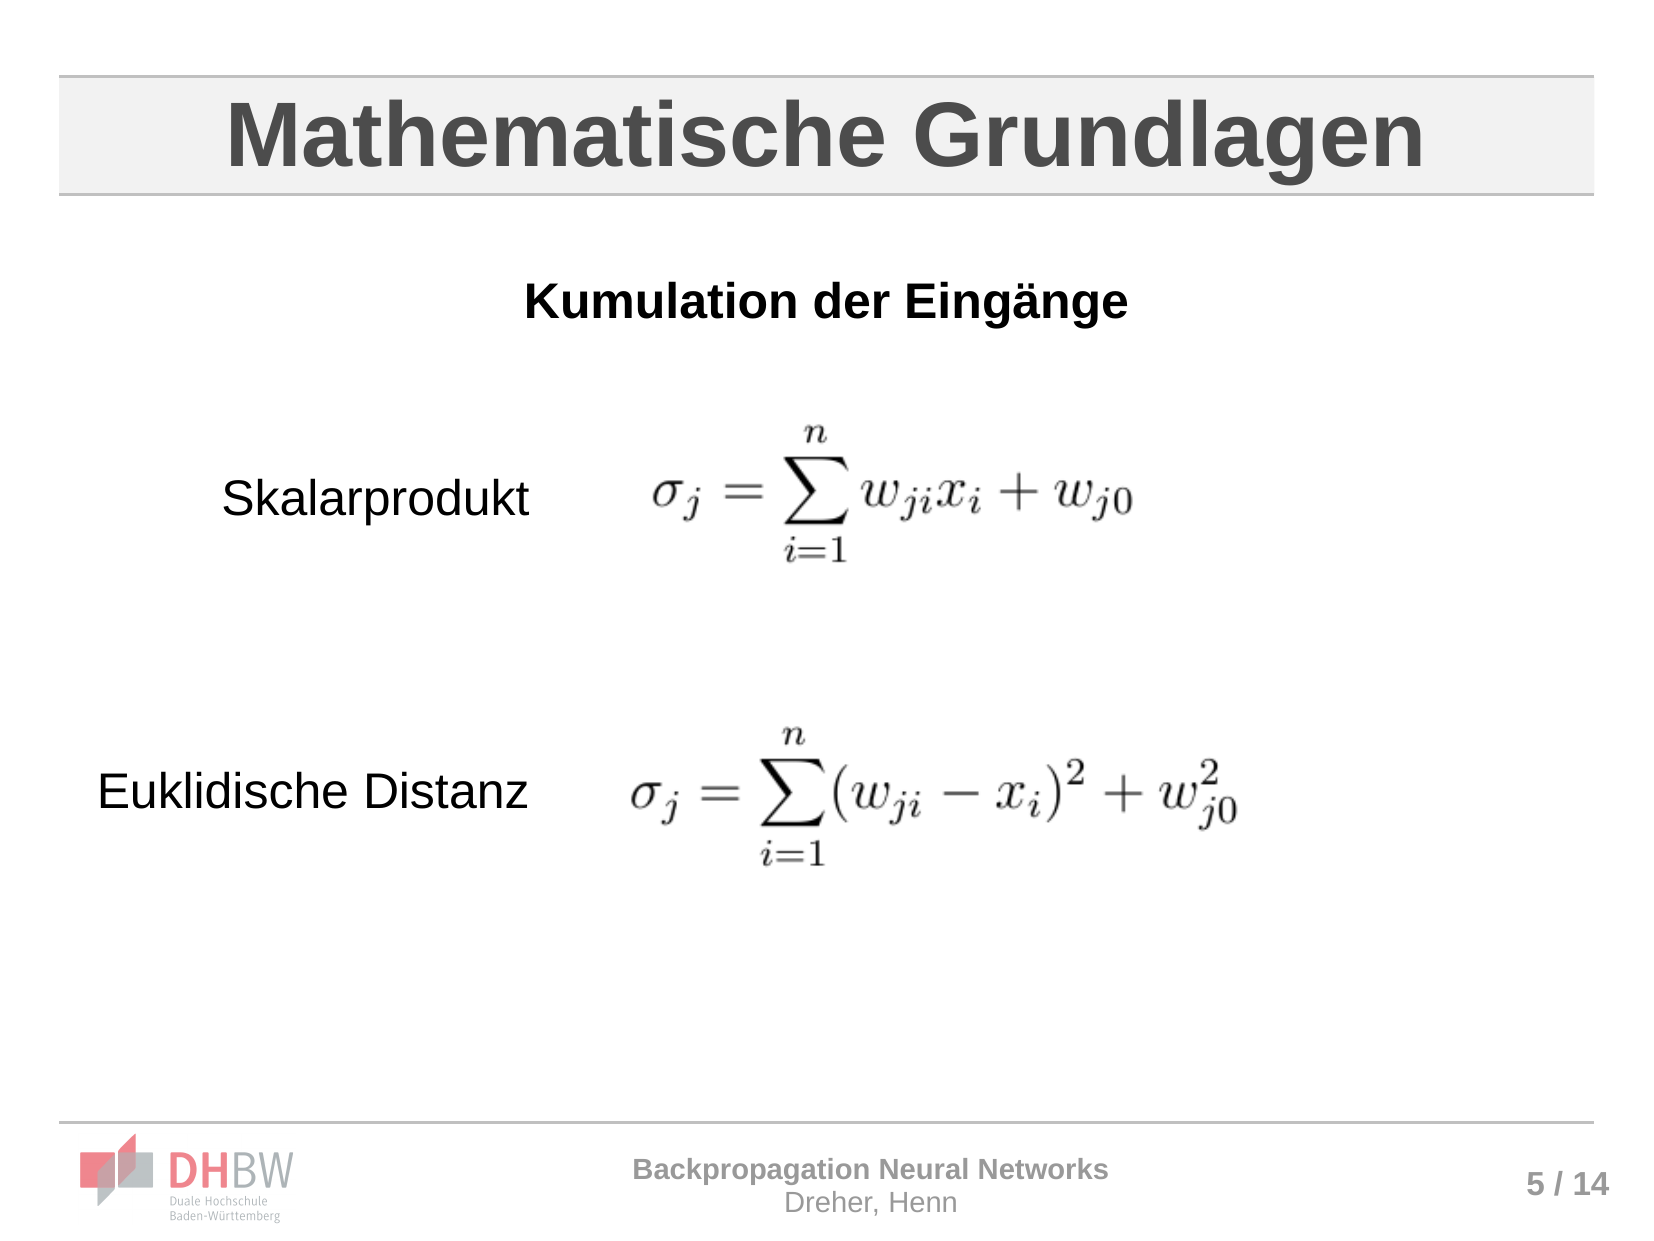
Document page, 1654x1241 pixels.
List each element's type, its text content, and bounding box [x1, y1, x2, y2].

text_box Euklidische Distanz [82, 755, 545, 827]
text_box Skalarprodukt [206, 462, 545, 534]
text_box Kumulation der Eingänge [509, 265, 1145, 337]
picture [78, 1133, 296, 1225]
picture [608, 690, 1270, 898]
picture [608, 401, 1188, 609]
title Mathematische Grundlagen [59, 31, 1595, 239]
